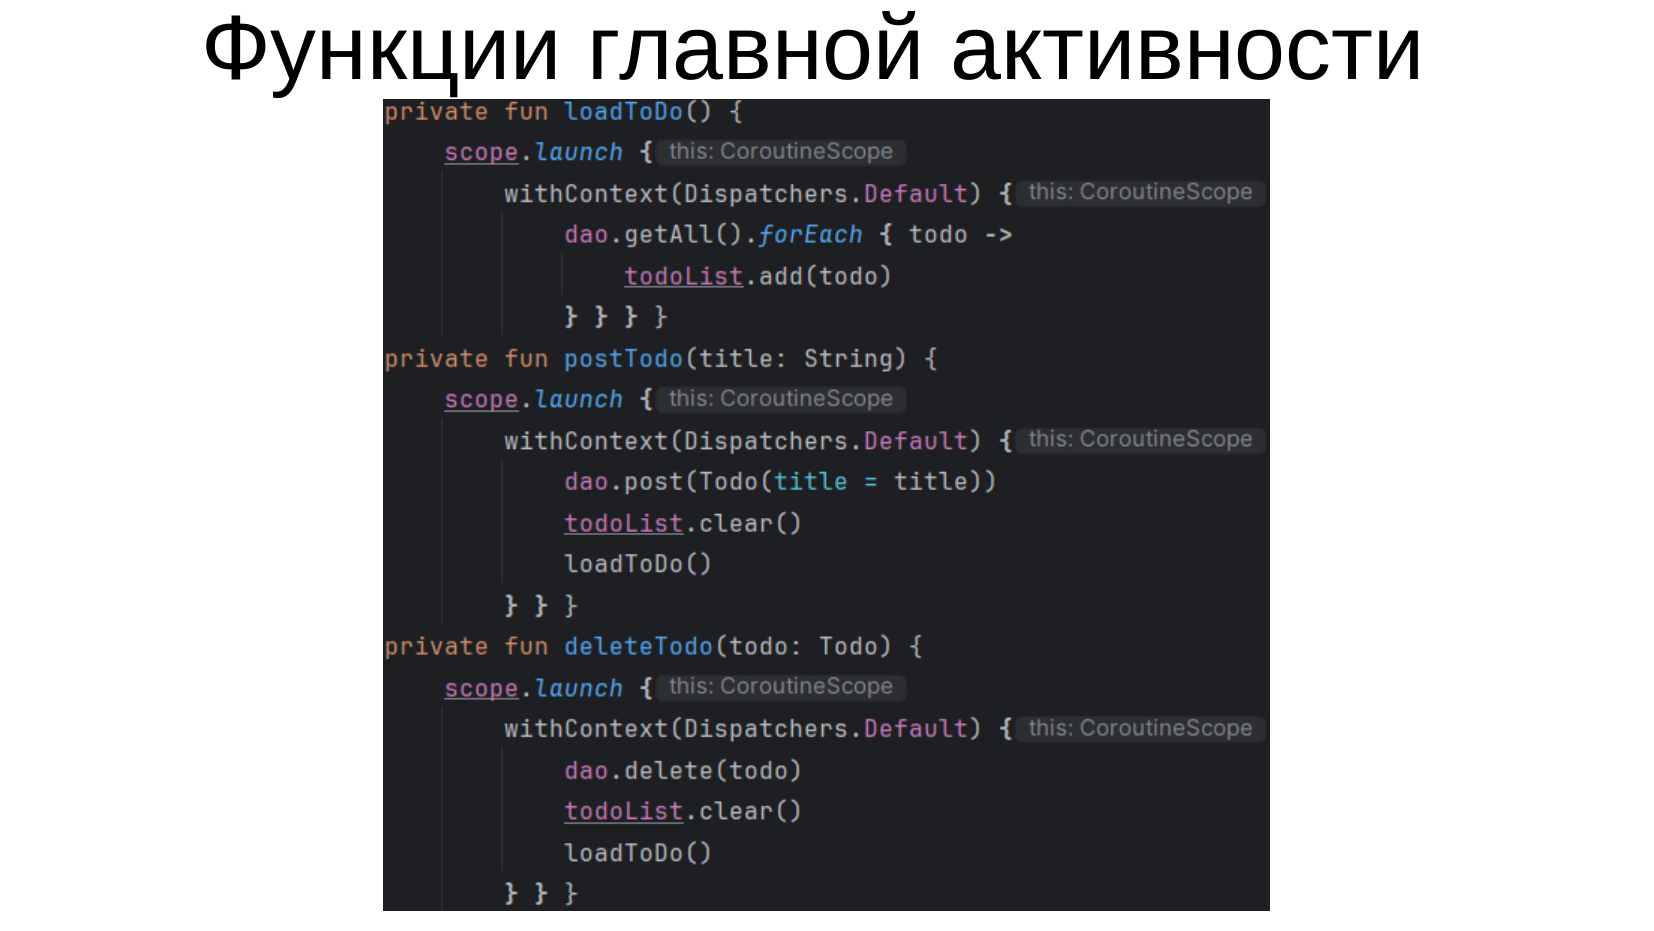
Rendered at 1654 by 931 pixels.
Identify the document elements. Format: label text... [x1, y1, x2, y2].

picture [383, 99, 1270, 911]
title Функции главной активности [82, 0, 1571, 126]
